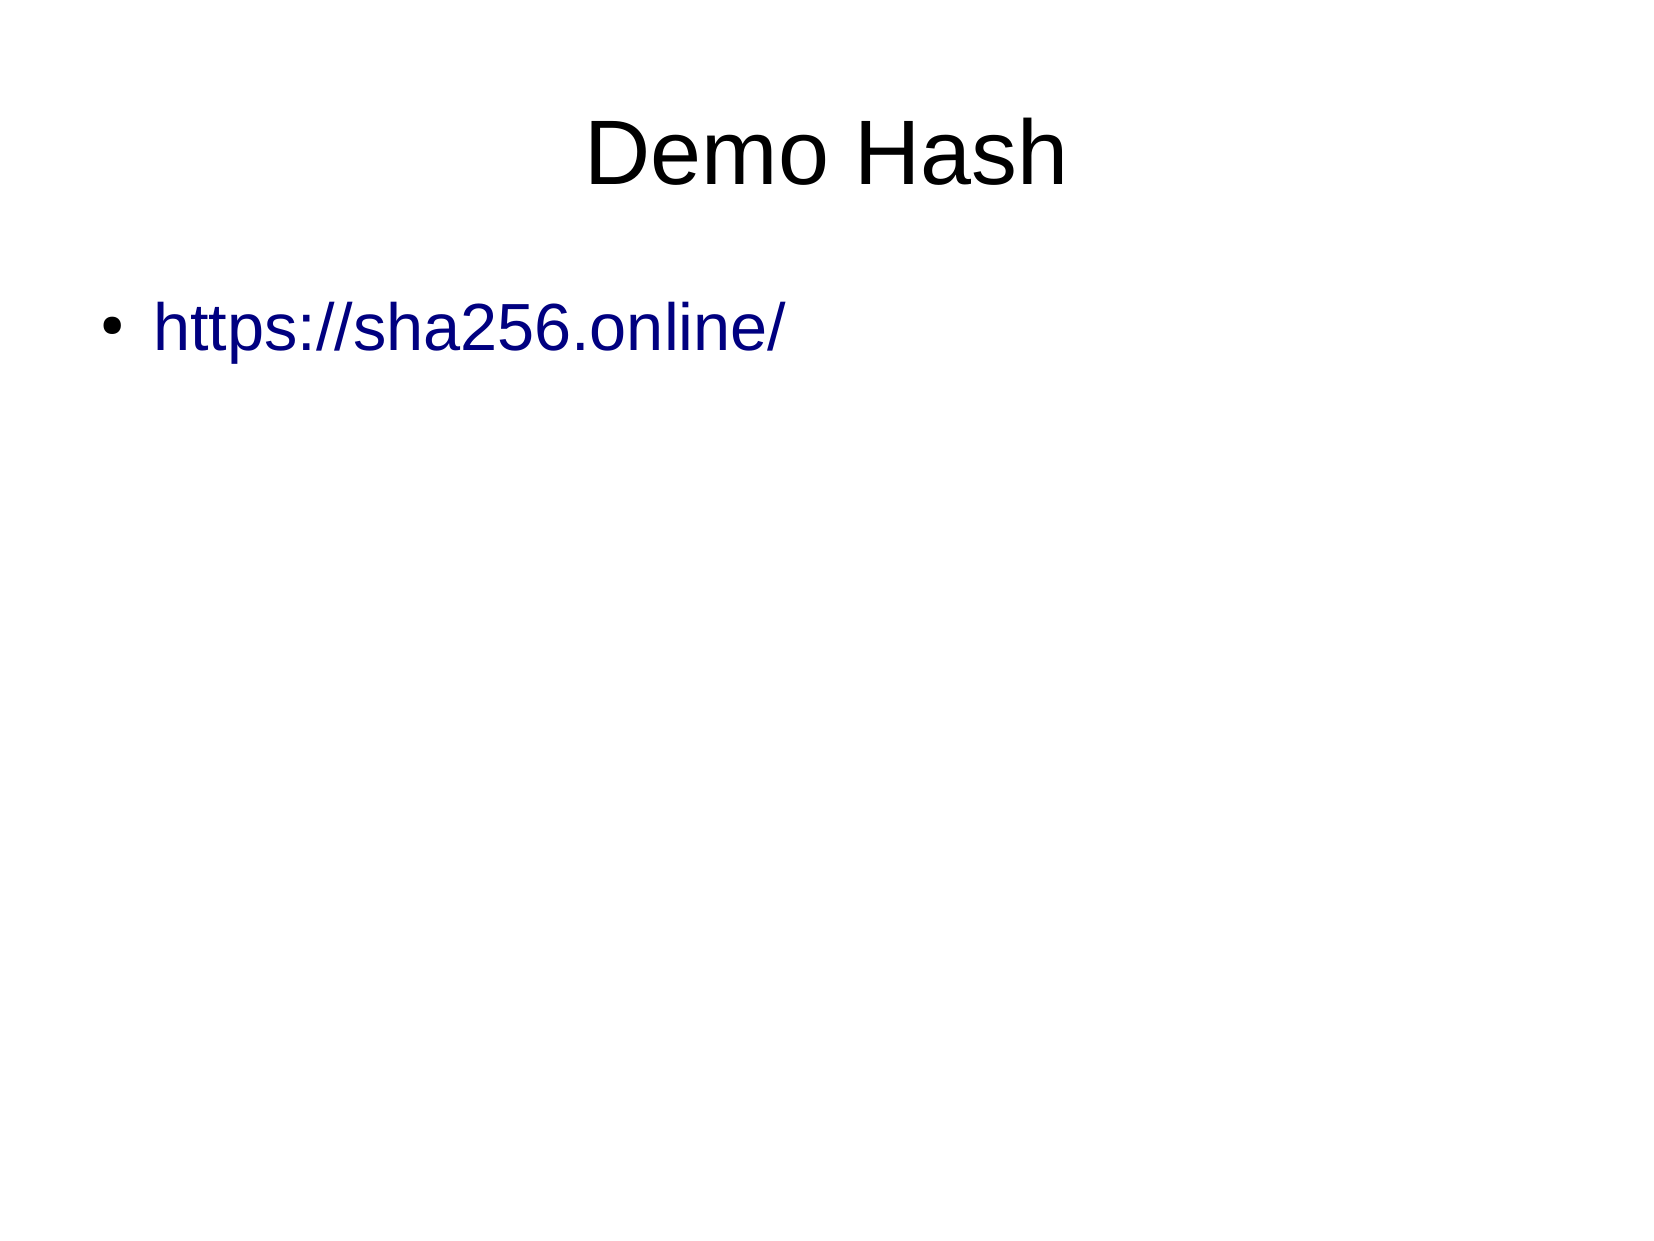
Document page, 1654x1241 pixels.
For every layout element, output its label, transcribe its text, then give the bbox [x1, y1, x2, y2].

title Demo Hash [82, 49, 1571, 257]
list https://sha256.online/ [82, 290, 1571, 1010]
